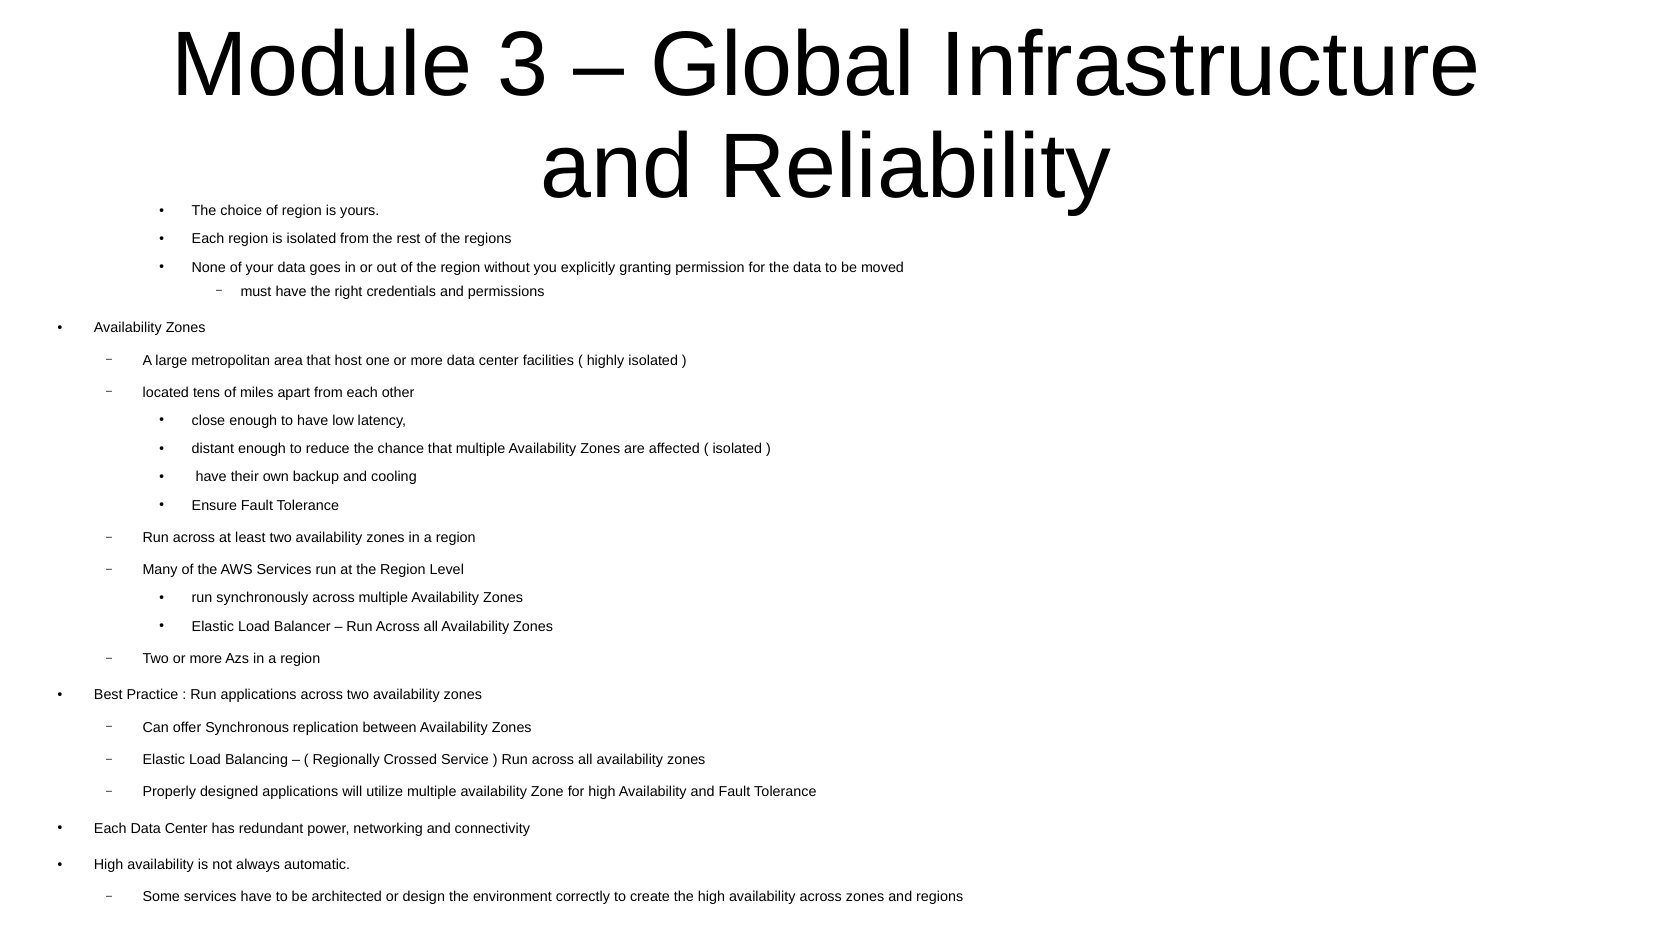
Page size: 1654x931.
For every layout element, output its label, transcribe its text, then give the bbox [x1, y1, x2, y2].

title Module 3 – Global Infrastructure and Reliability [82, 12, 1571, 202]
list The choice of region is yours. Each region is isolated from the rest of the regions None of your data goes in or out of the region without you explicitly granting permission for the data to be moved must have the right credentials and permissions Availability Zones A large metropolitan area that host one or more data center facilities ( highly isolated ) located tens of miles apart from each other close enough to have low latency, distant enough to reduce the chance that multiple Availability Zones are affected ( isolated ) have their own backup and cooling Ensure Fault Tolerance Run across at least two availability zones in a region Many of the AWS Services run at the Region Level run synchronously across multiple Availability Zones Elastic Load Balancer – Run Across all Availability Zones Two or more Azs in a region Best Practice : Run applications across two availability zones Can offer Synchronous replication between Availability Zones Elastic Load Balancing – ( Regionally Crossed Service ) Run across all availability zones Properly designed applications will utilize multiple availability Zone for high Availability and Fault Tolerance Each Data Center has redundant power, networking and connectivity High availability is not always automatic. Some services have to be architected or design the environment correctly to create the high availability across zones and regions [45, 202, 1583, 916]
